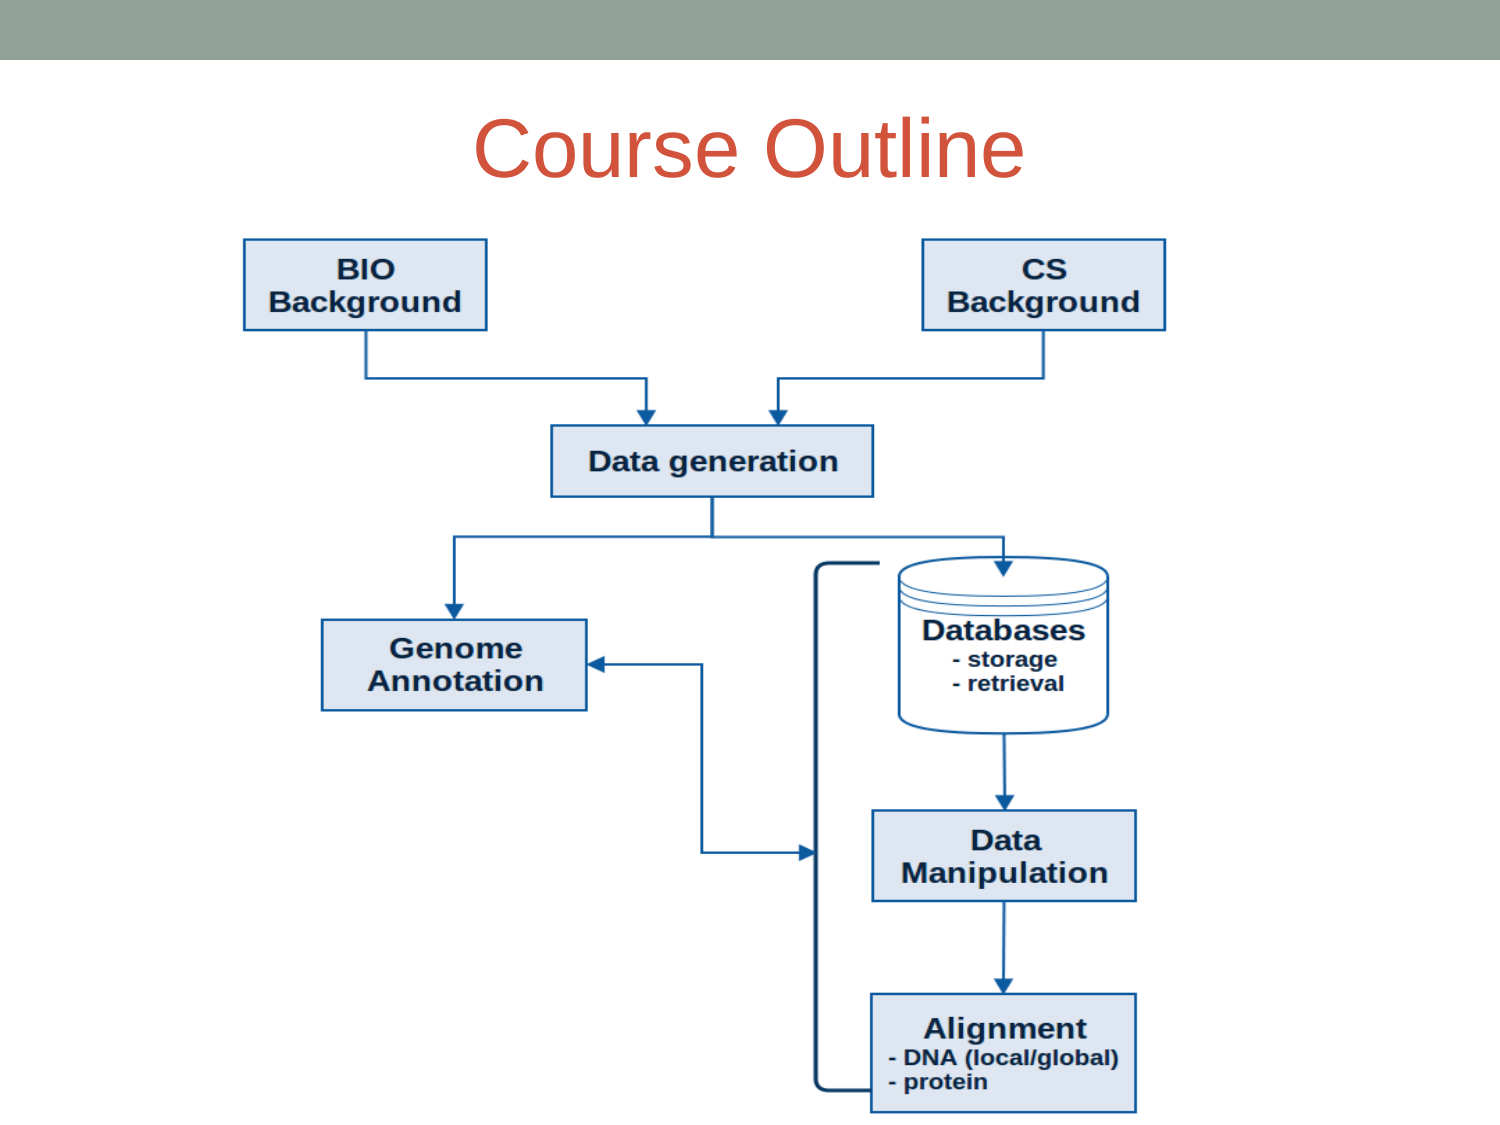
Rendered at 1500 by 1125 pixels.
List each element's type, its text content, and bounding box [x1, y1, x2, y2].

picture [214, 224, 1215, 1125]
text_box Course Outline [75, 62, 1425, 225]
